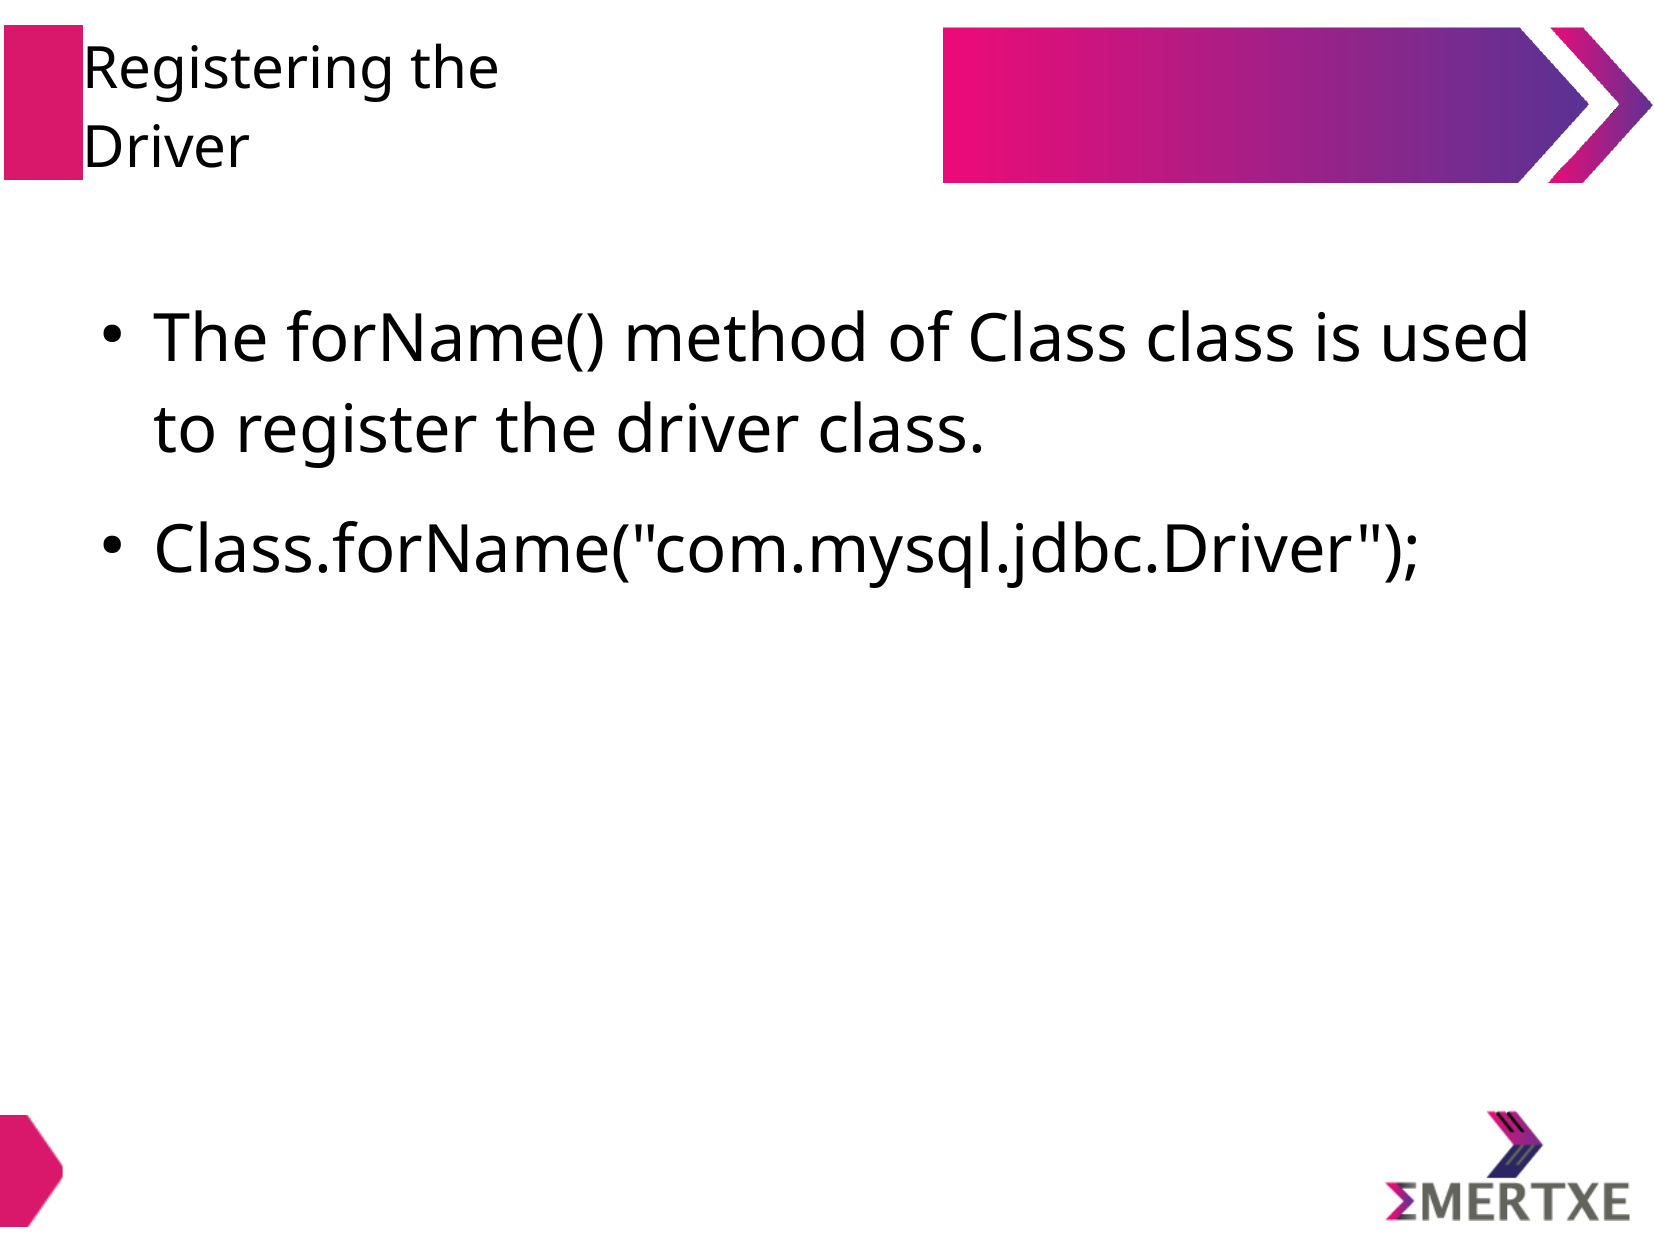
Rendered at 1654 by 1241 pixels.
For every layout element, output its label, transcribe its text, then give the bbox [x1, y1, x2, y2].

picture [1571, 27, 1653, 183]
picture [1385, 1107, 1631, 1221]
list The forName() method of Class class is used to register the driver class. Class.forName("com.mysql.jdbc.Driver"); [82, 290, 1571, 1010]
title Registering the Driver [82, 2, 1571, 210]
